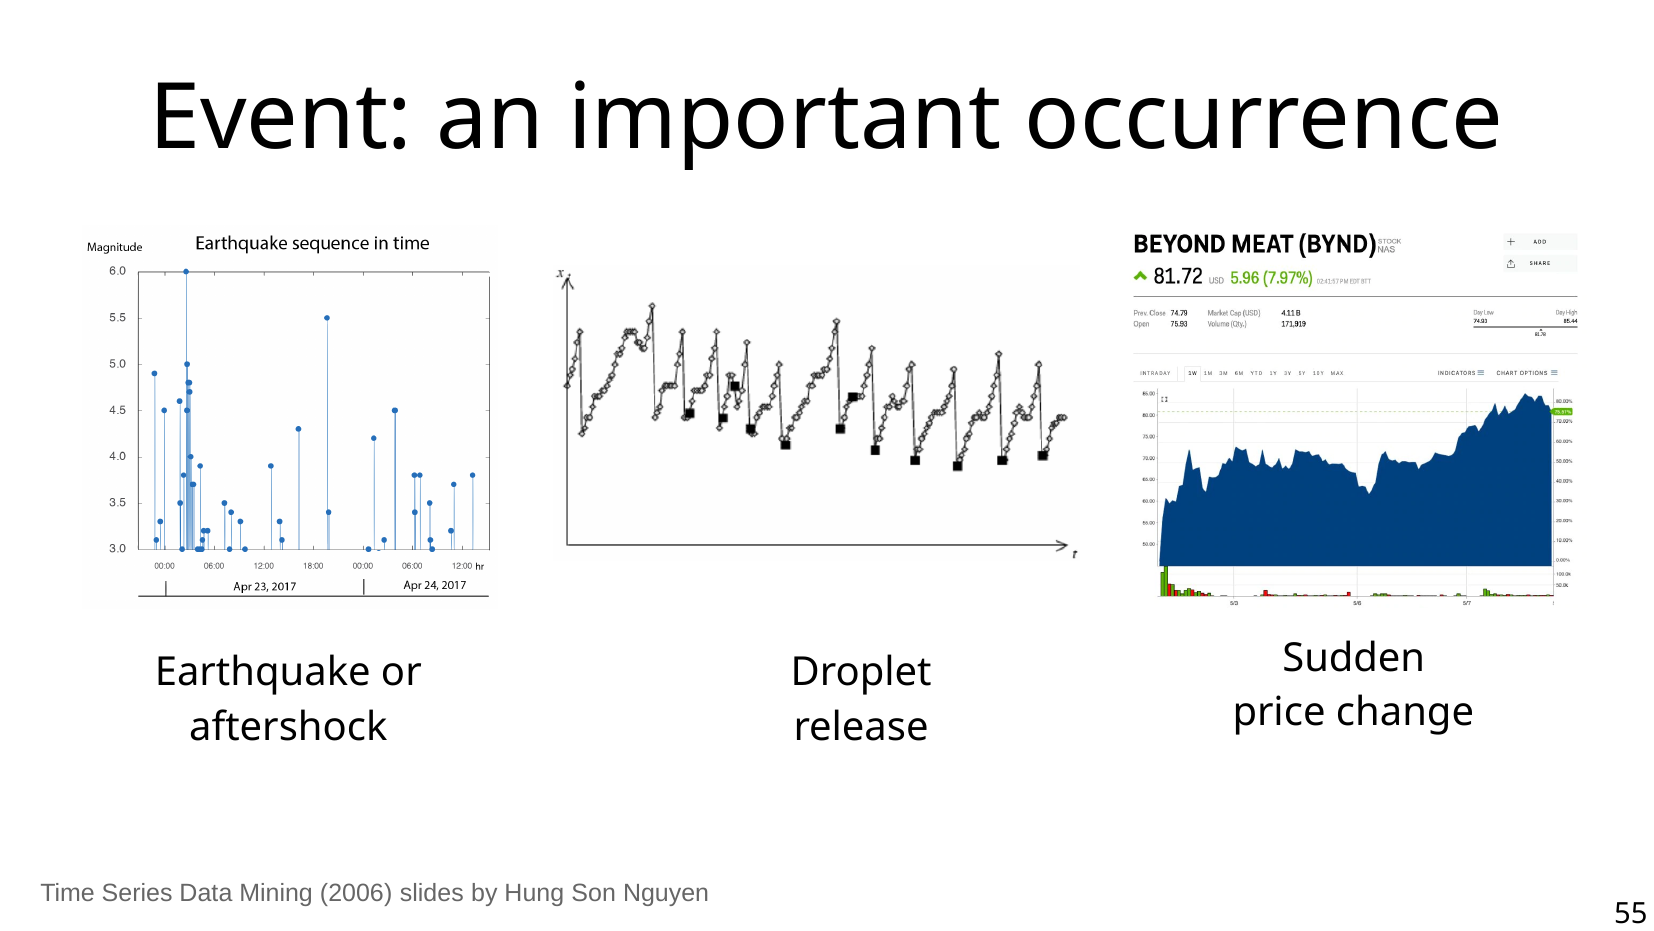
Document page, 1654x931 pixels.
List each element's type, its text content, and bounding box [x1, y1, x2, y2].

list Droplet release [671, 642, 1052, 752]
picture [546, 258, 1080, 564]
text_box Time Series Data Mining (2006) slides by Hung Son Nguyen [25, 871, 1054, 929]
picture [1120, 222, 1591, 608]
picture [82, 225, 498, 609]
list Sudden price change [1163, 628, 1544, 738]
list Earthquake or aftershock [98, 642, 479, 752]
title Event: an important occurrence [82, 1, 1571, 226]
